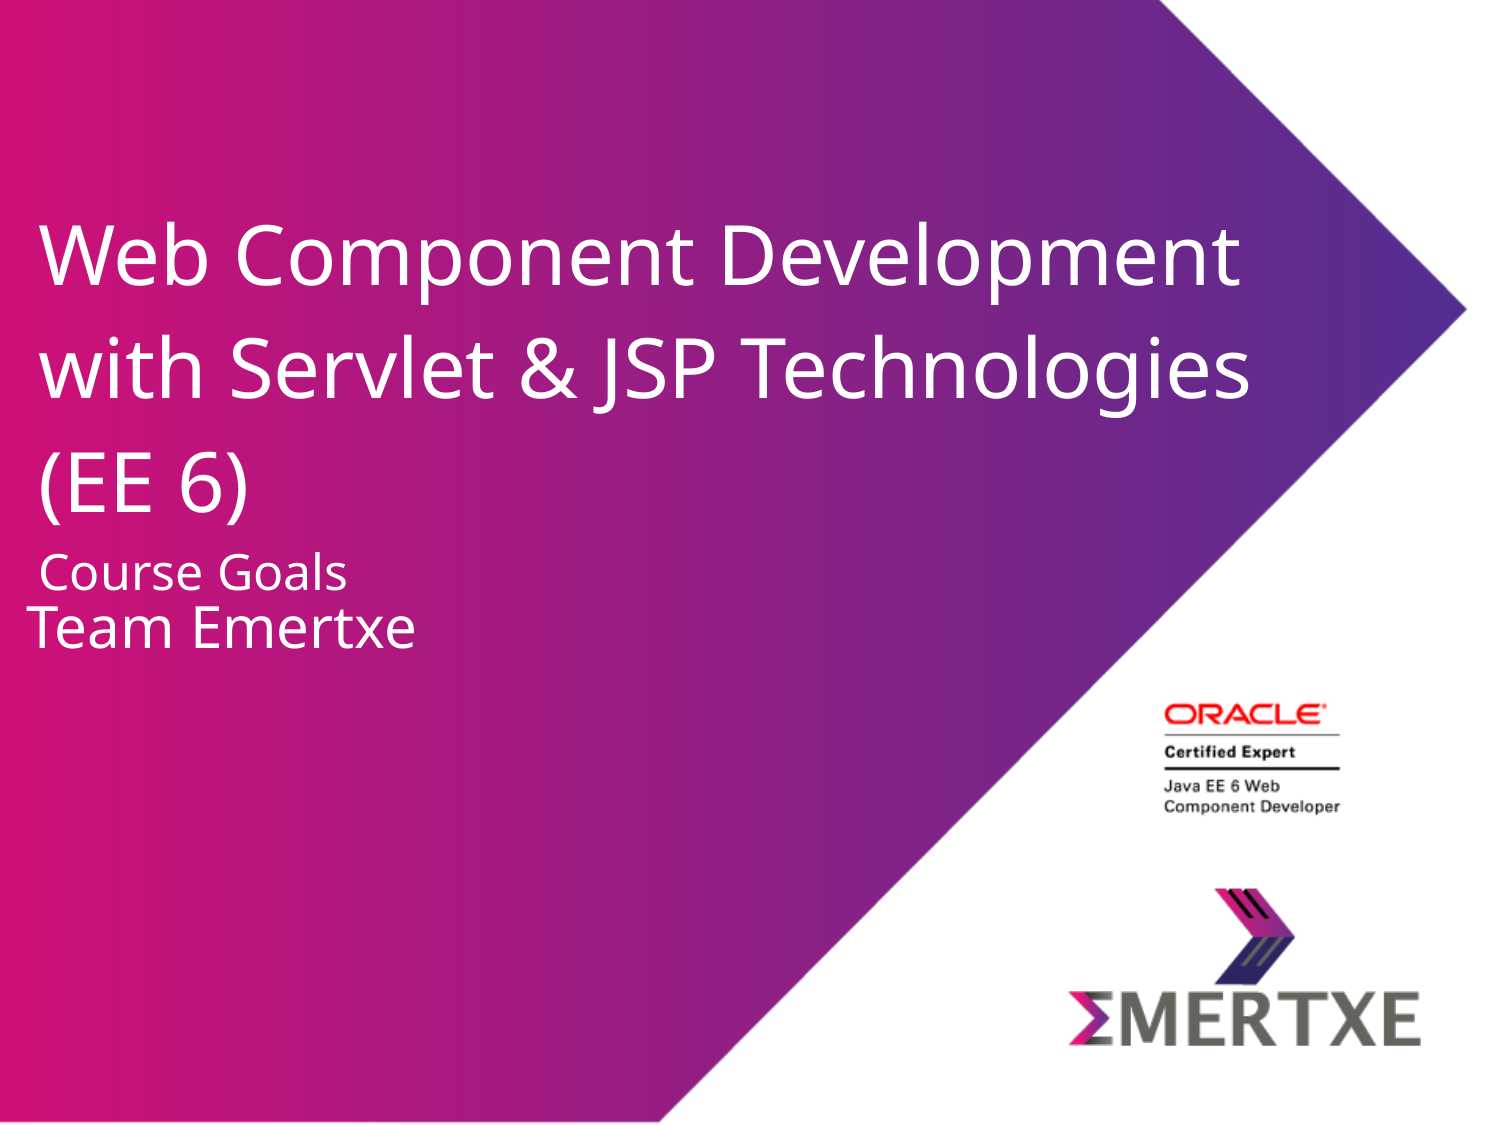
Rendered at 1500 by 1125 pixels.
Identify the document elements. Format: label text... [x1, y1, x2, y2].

picture [0, 0, 1500, 1125]
text_box Web Component Development with Servlet & JSP Technologies (EE 6) Course Goals [23, 188, 1382, 685]
text_box Team Emertxe [11, 578, 603, 662]
